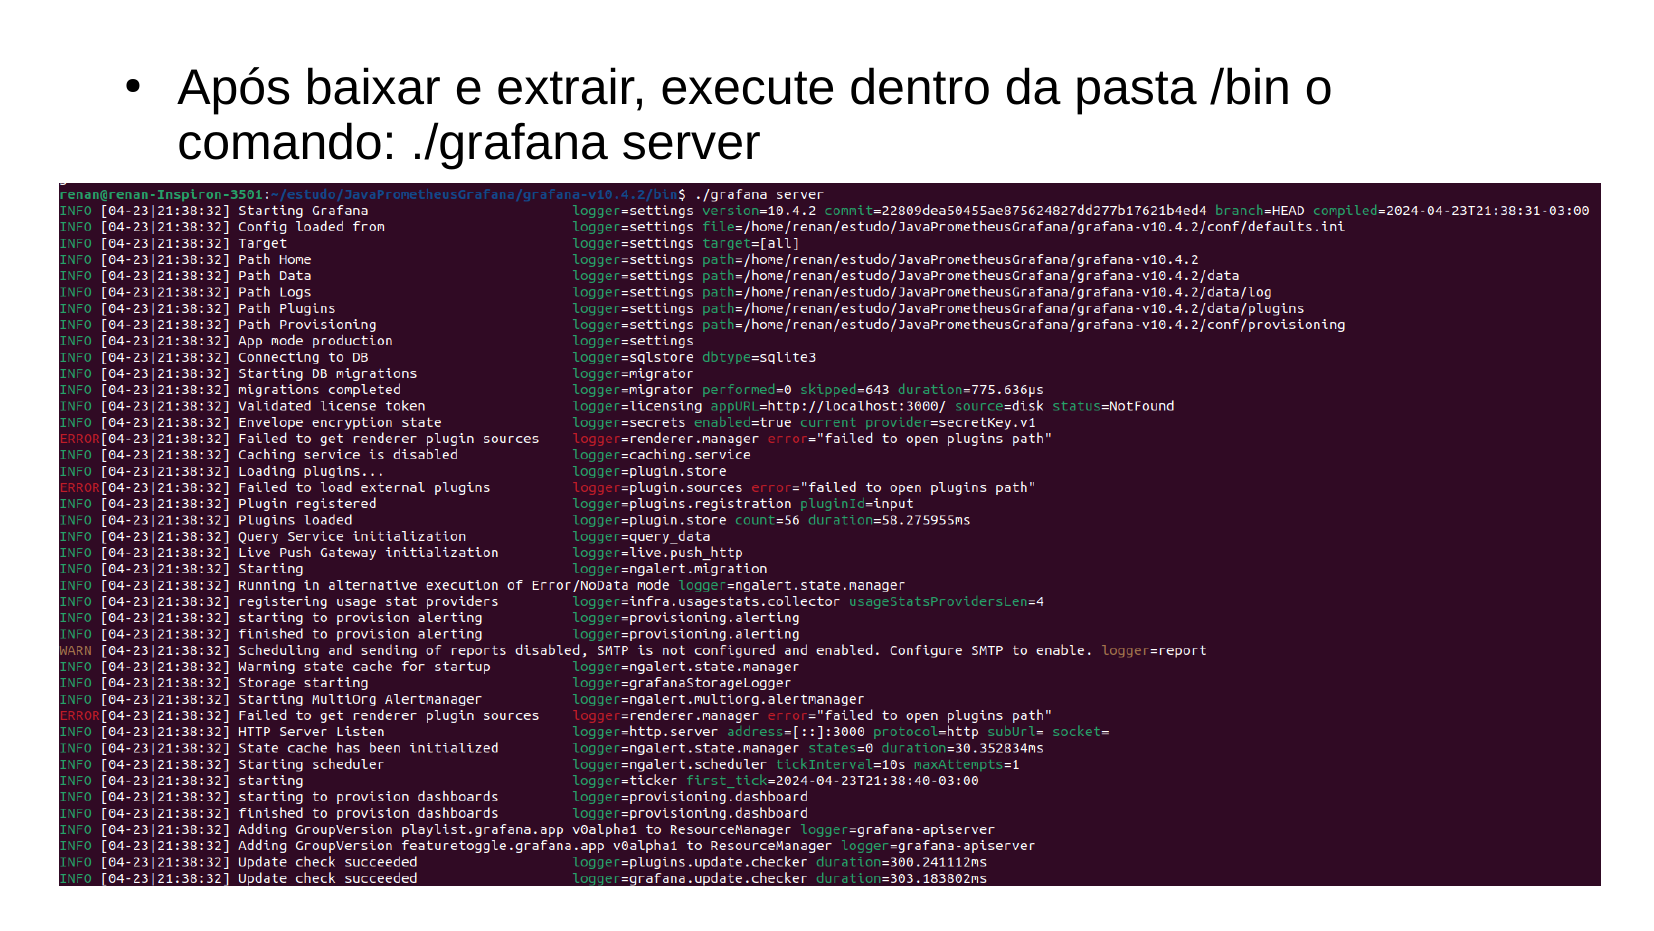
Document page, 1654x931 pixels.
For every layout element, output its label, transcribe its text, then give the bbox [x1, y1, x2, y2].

picture [59, 183, 1601, 886]
list Após baixar e extrair, execute dentro da pasta /bin o comando: ./grafana server [106, 59, 1595, 178]
